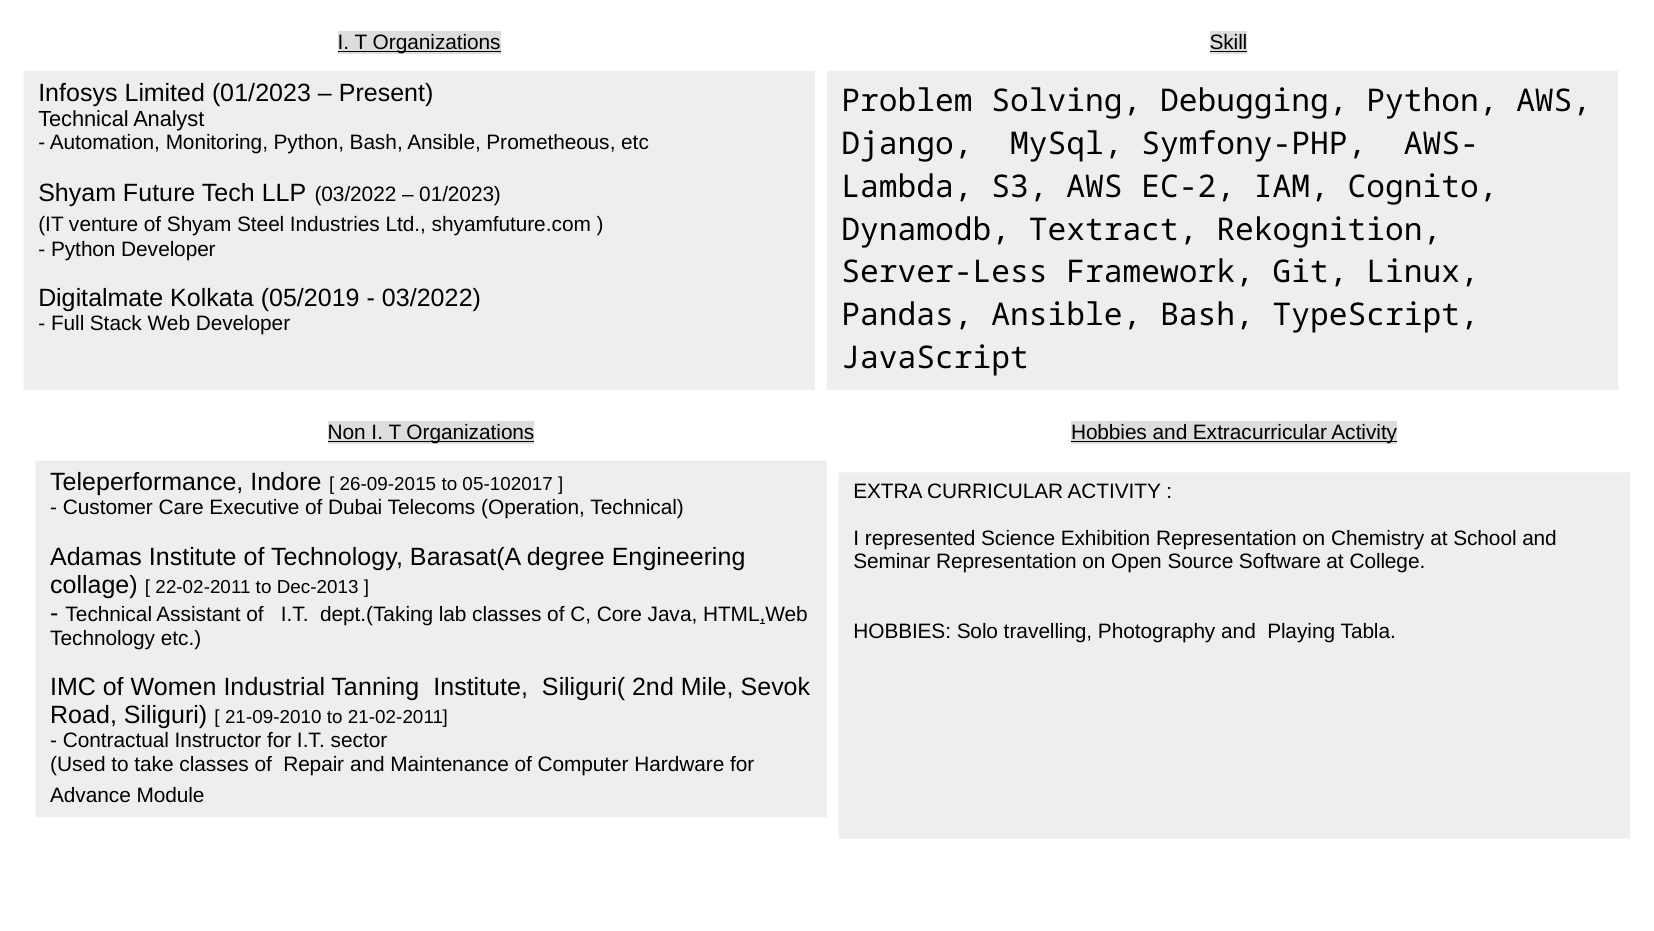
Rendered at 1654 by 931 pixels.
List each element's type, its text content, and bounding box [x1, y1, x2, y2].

text_box Non I. T Organizations [35, 413, 827, 460]
text_box Skill [838, 23, 1619, 70]
text_box Teleperformance, Indore [ 26-09-2015 to 05-102017 ] - Customer Care Executive of Dubai Telecoms (Operation, Technical) Adamas Institute of Technology, Barasat(A degree Engineering collage) [ 22-02-2011 to Dec-2013 ] - Technical Assistant of I.T. dept.(Taking lab classes of C, Core Java, HTML,Web Technology etc.) IMC of Women Industrial Tanning Institute, Siliguri( 2nd Mile, Sevok Road, Siliguri) [ 21-09-2010 to 21-02-2011] - Contractual Instructor for I.T. sector (Used to take classes of Repair and Maintenance of Computer Hardware for Advance Module [35, 460, 827, 812]
text_box I. T Organizations [23, 23, 815, 70]
text_box Hobbies and Extracurricular Activity [838, 413, 1630, 461]
text_box Problem Solving, Debugging, Python, AWS, Django, MySql, Symfony-PHP, AWS-Lambda, S3, AWS EC-2, IAM, Cognito, Dynamodb, Textract, Rekognition, Server-Less Framework, Git, Linux, Pandas, Ansible, Bash, TypeScript, JavaScript [826, 70, 1619, 390]
text_box EXTRA CURRICULAR ACTIVITY : I represented Science Exhibition Representation on Chemistry at School and Seminar Representation on Open Source Software at College. HOBBIES: Solo travelling, Photography and Playing Tabla. [838, 472, 1630, 839]
text_box Infosys Limited (01/2023 – Present) Technical Analyst - Automation, Monitoring, Python, Bash, Ansible, Prometheous, etc Shyam Future Tech LLP (03/2022 – 01/2023) (IT venture of Shyam Steel Industries Ltd., shyamfuture.com ) - Python Developer Digitalmate Kolkata (05/2019 - 03/2022) - Full Stack Web Developer [23, 70, 815, 390]
